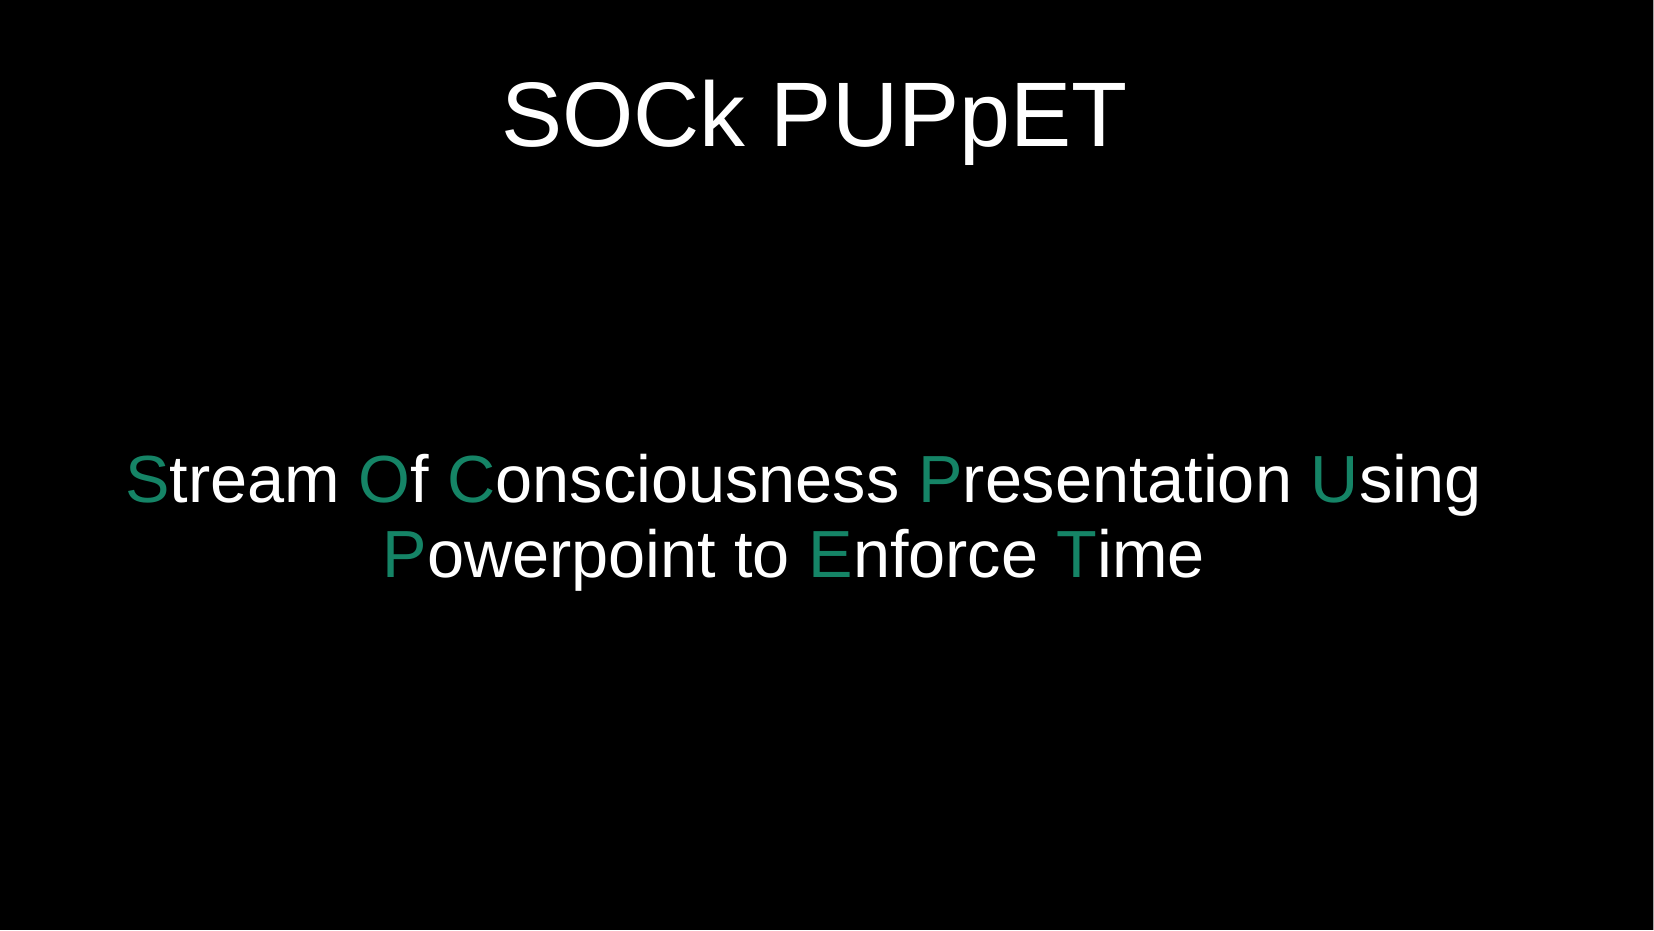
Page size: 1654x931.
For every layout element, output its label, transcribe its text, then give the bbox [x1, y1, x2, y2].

title Stream Of Consciousness Presentation Using Powerpoint to Enforce Time [59, 295, 1548, 739]
title SOCk PUPpET [82, 37, 1571, 193]
